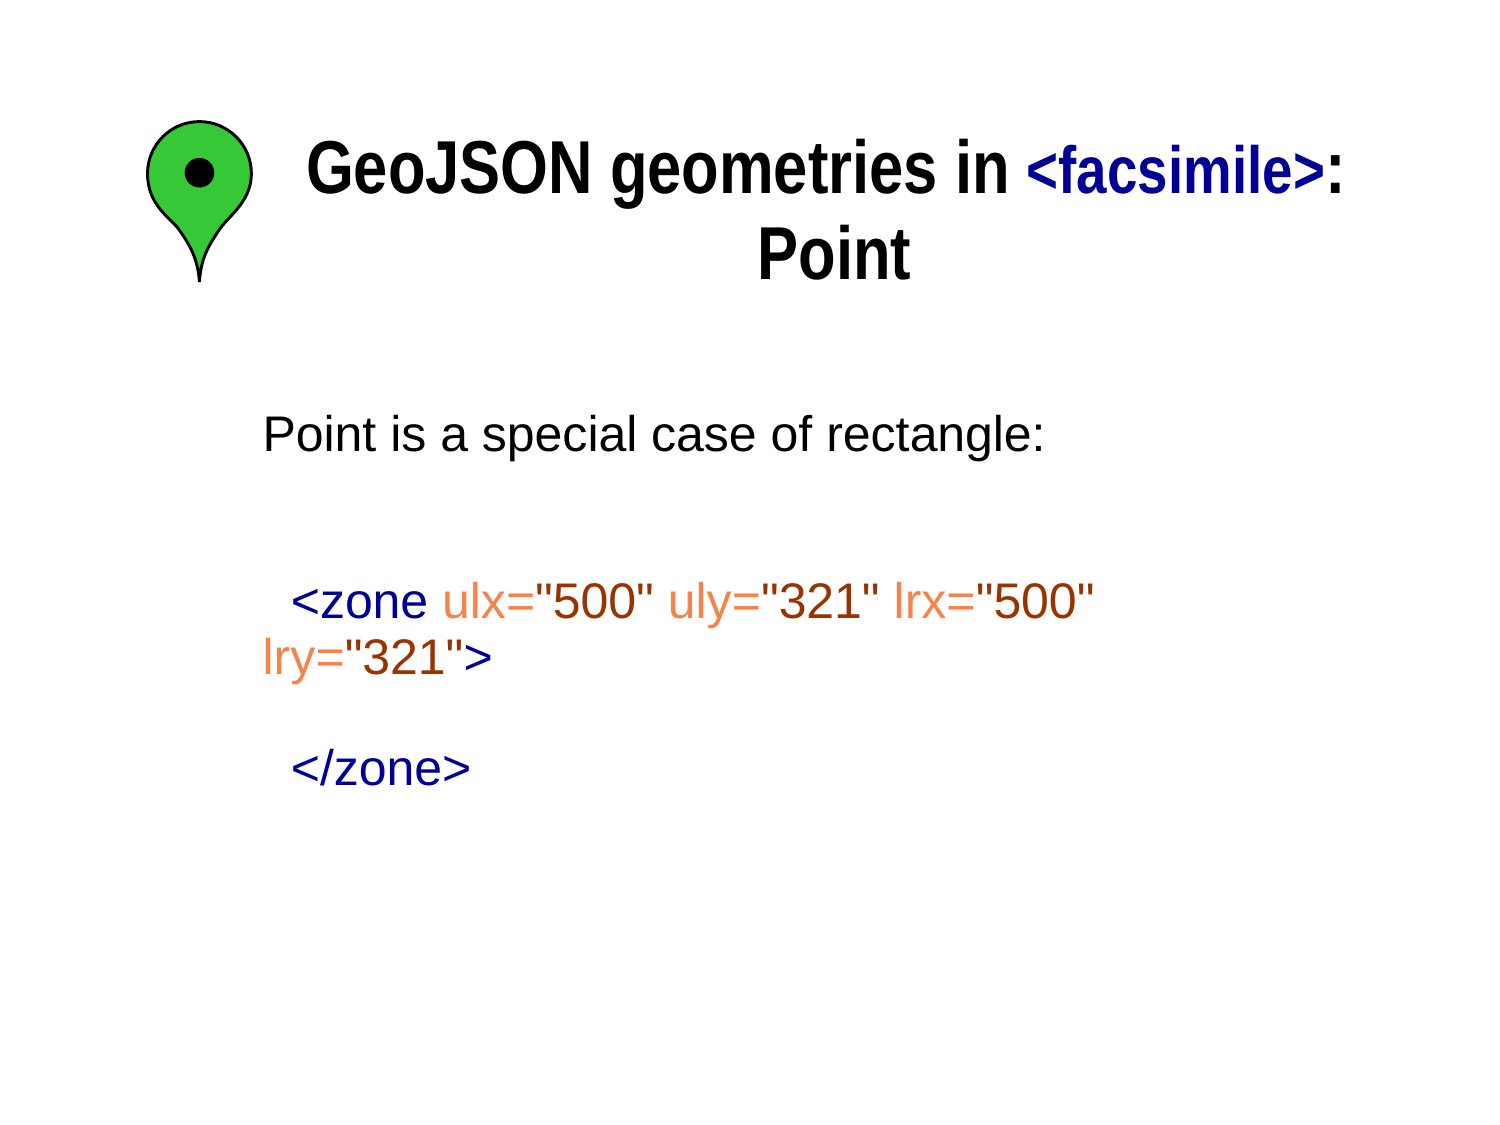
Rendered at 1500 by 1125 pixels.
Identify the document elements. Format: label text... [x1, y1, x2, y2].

title GeoJSON geometries in <facsimile>: Point [246, 104, 1424, 316]
picture [141, 115, 258, 287]
text_box Point is a special case of rectangle: <zone ulx="500" uly="321" lrx="500" lry="321"> </zone> [248, 398, 1182, 743]
